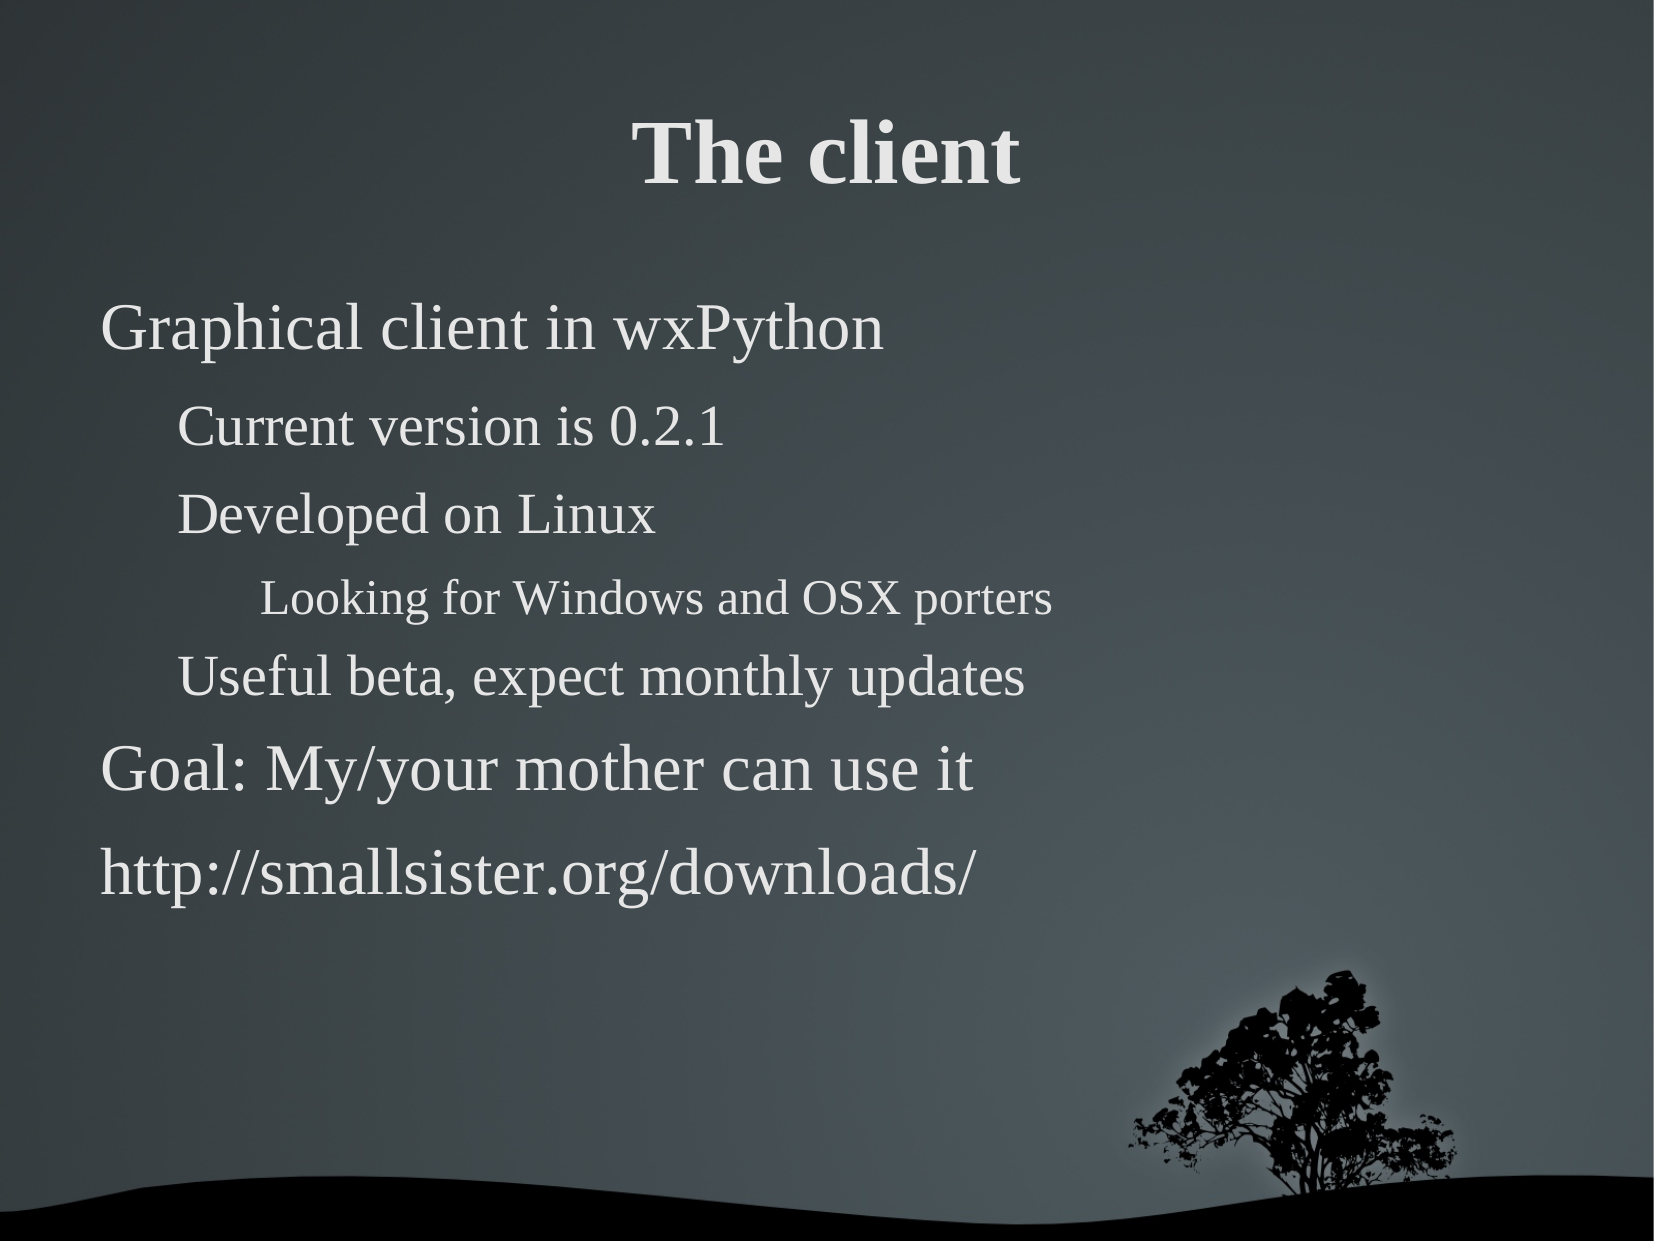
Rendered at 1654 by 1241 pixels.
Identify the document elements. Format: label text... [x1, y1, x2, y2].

list Graphical client in wxPython Current version is 0.2.1 Developed on Linux Looking for Windows and OSX porters Useful beta, expect monthly updates Goal: My/your mother can use it http://smallsister.org/downloads/ [82, 290, 1571, 1094]
picture [0, 0, 1654, 1241]
title The client [82, 56, 1571, 250]
